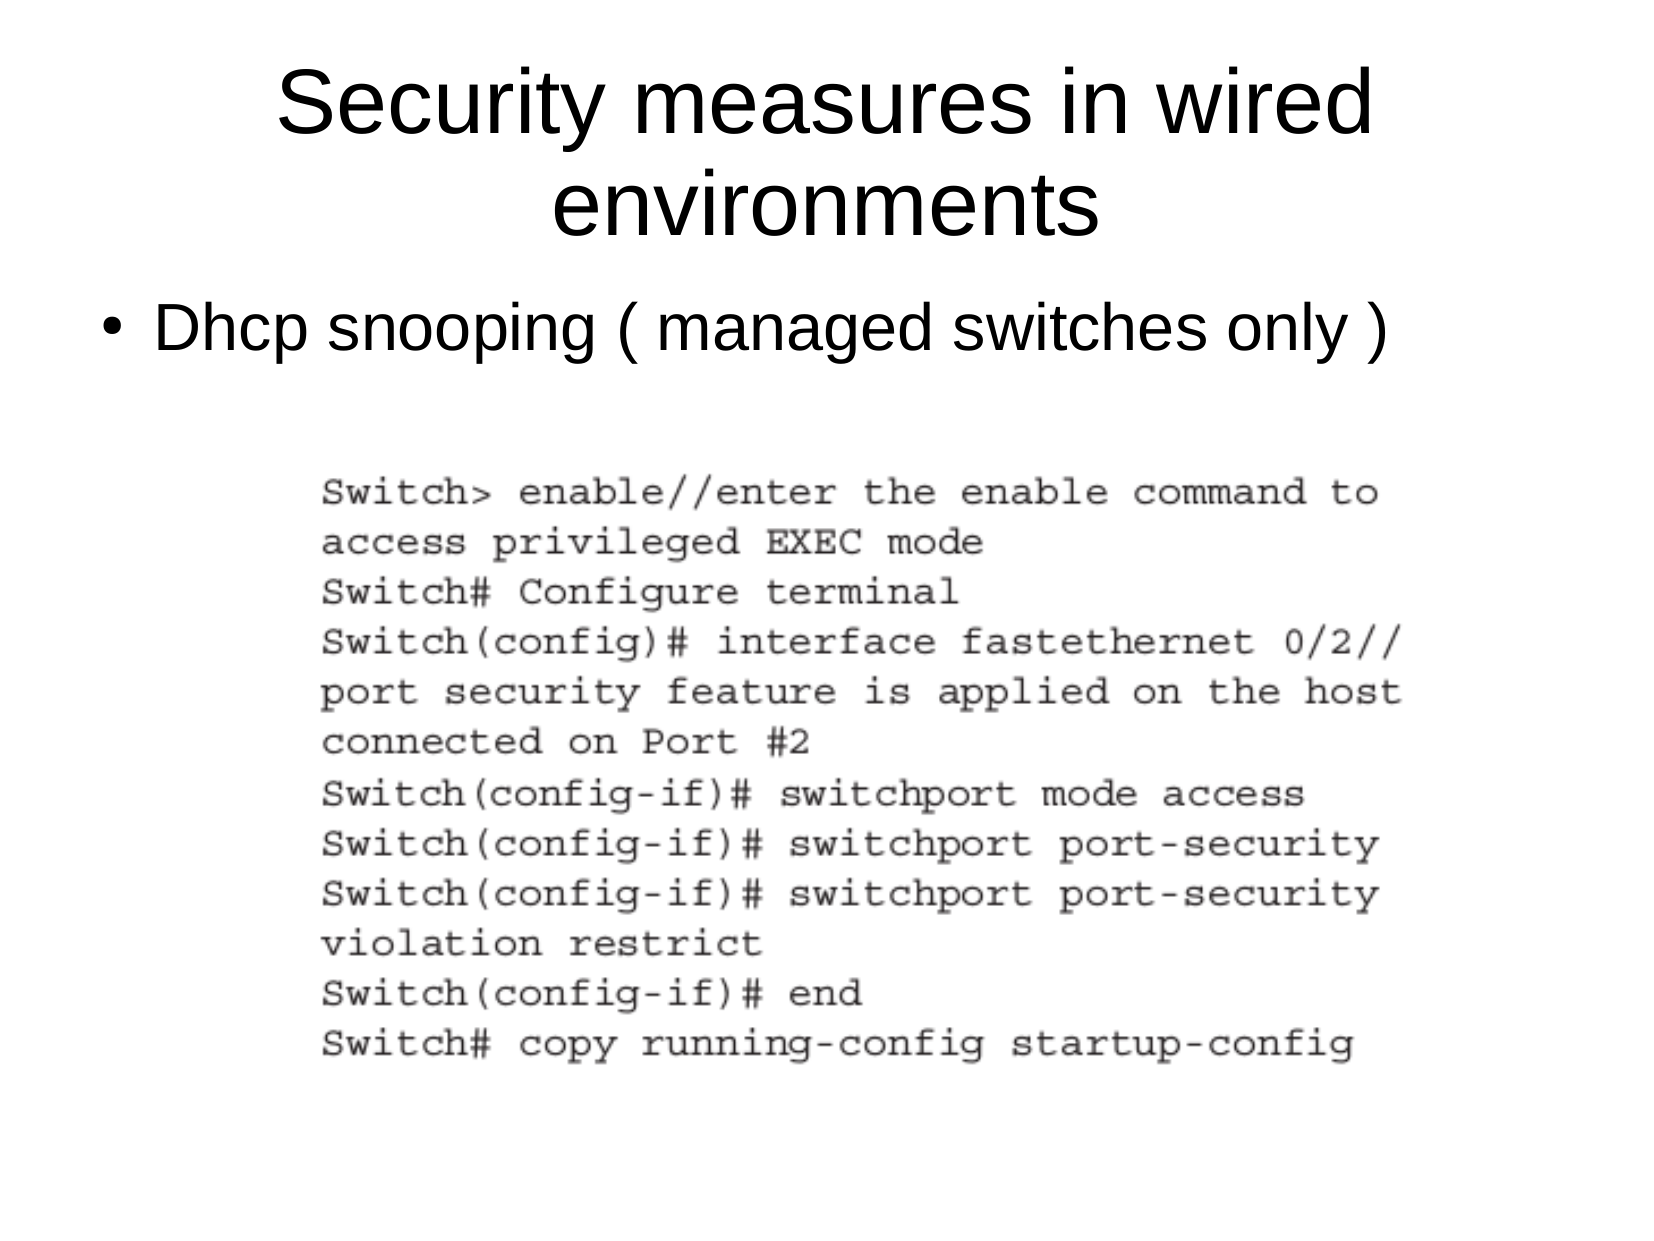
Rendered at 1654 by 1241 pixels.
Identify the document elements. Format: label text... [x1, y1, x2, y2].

picture [156, 434, 1516, 1110]
list Dhcp snooping ( managed switches only ) [82, 290, 1571, 1010]
title Security measures in wired environments [82, 49, 1571, 257]
